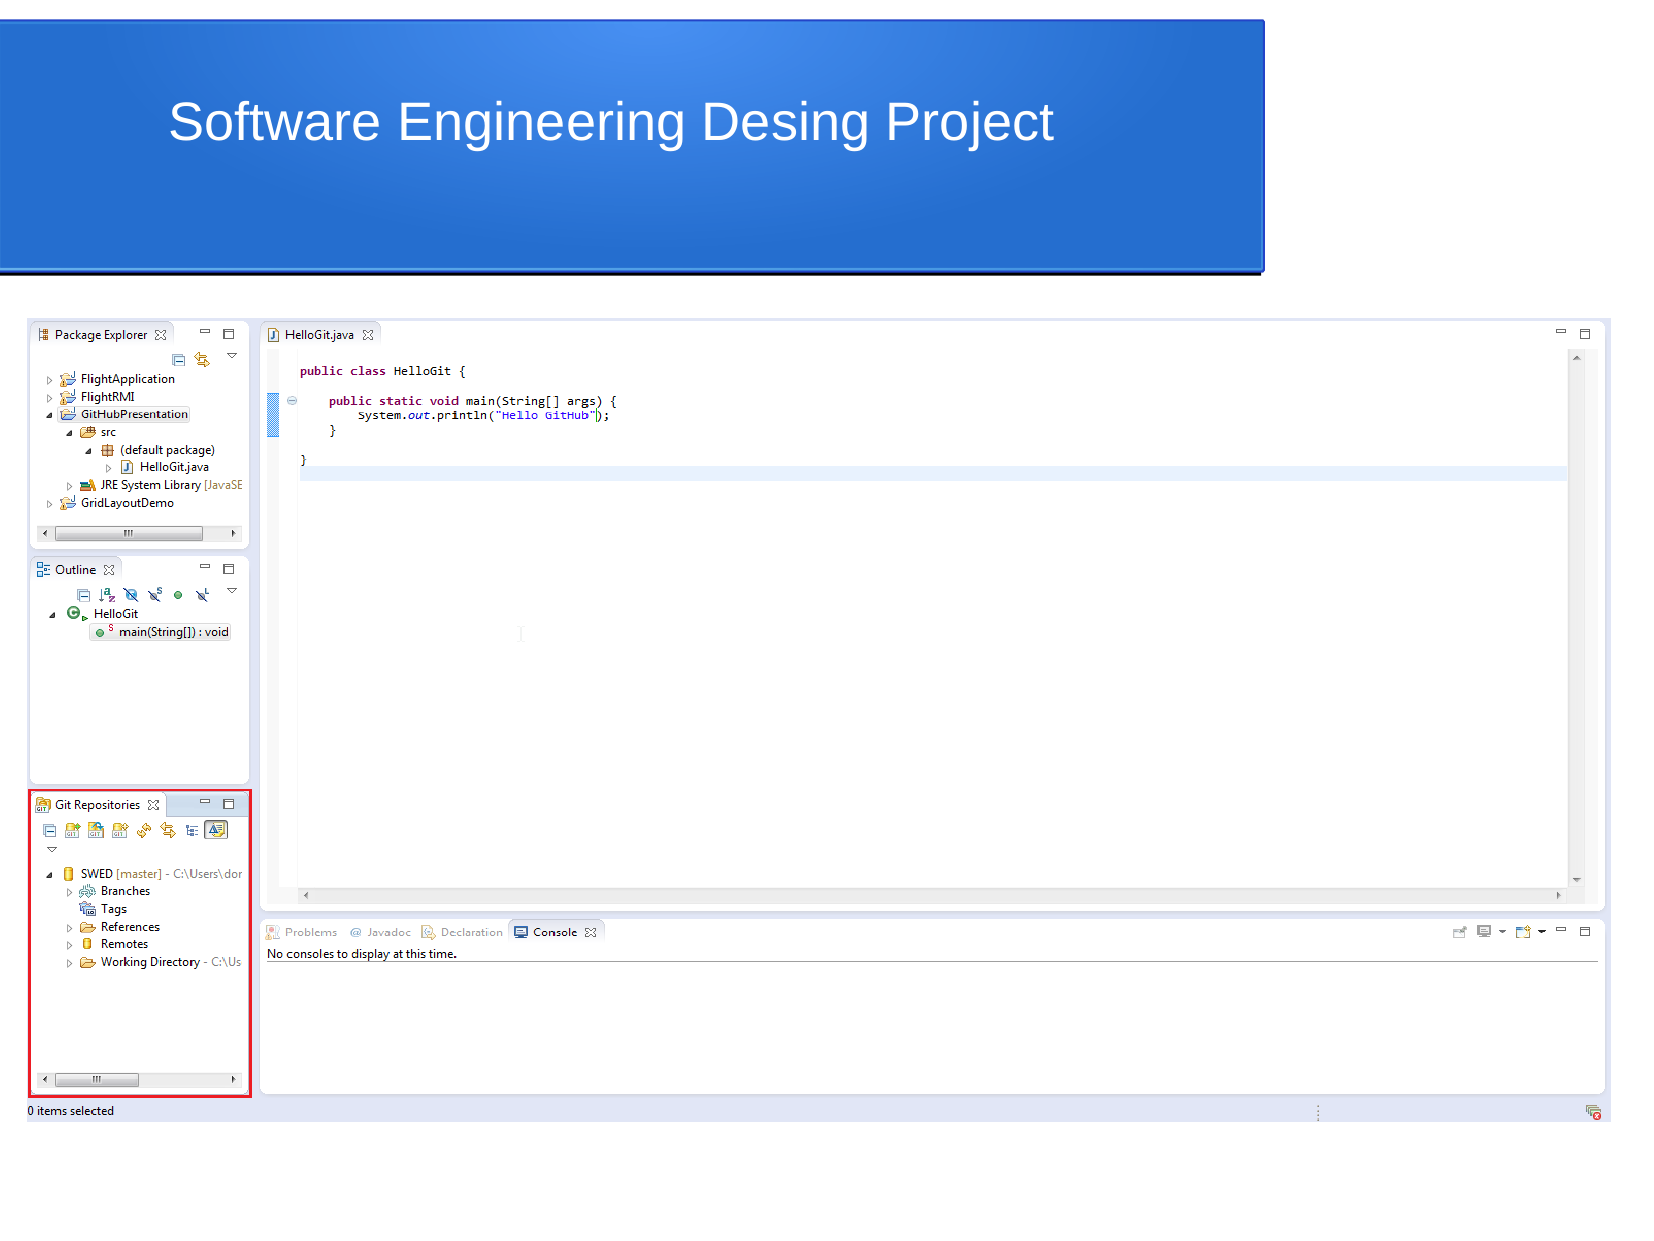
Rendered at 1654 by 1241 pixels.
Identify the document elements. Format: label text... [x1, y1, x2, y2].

picture [27, 318, 1611, 1123]
text_box Software Engineering Desing Project [153, 83, 1134, 201]
